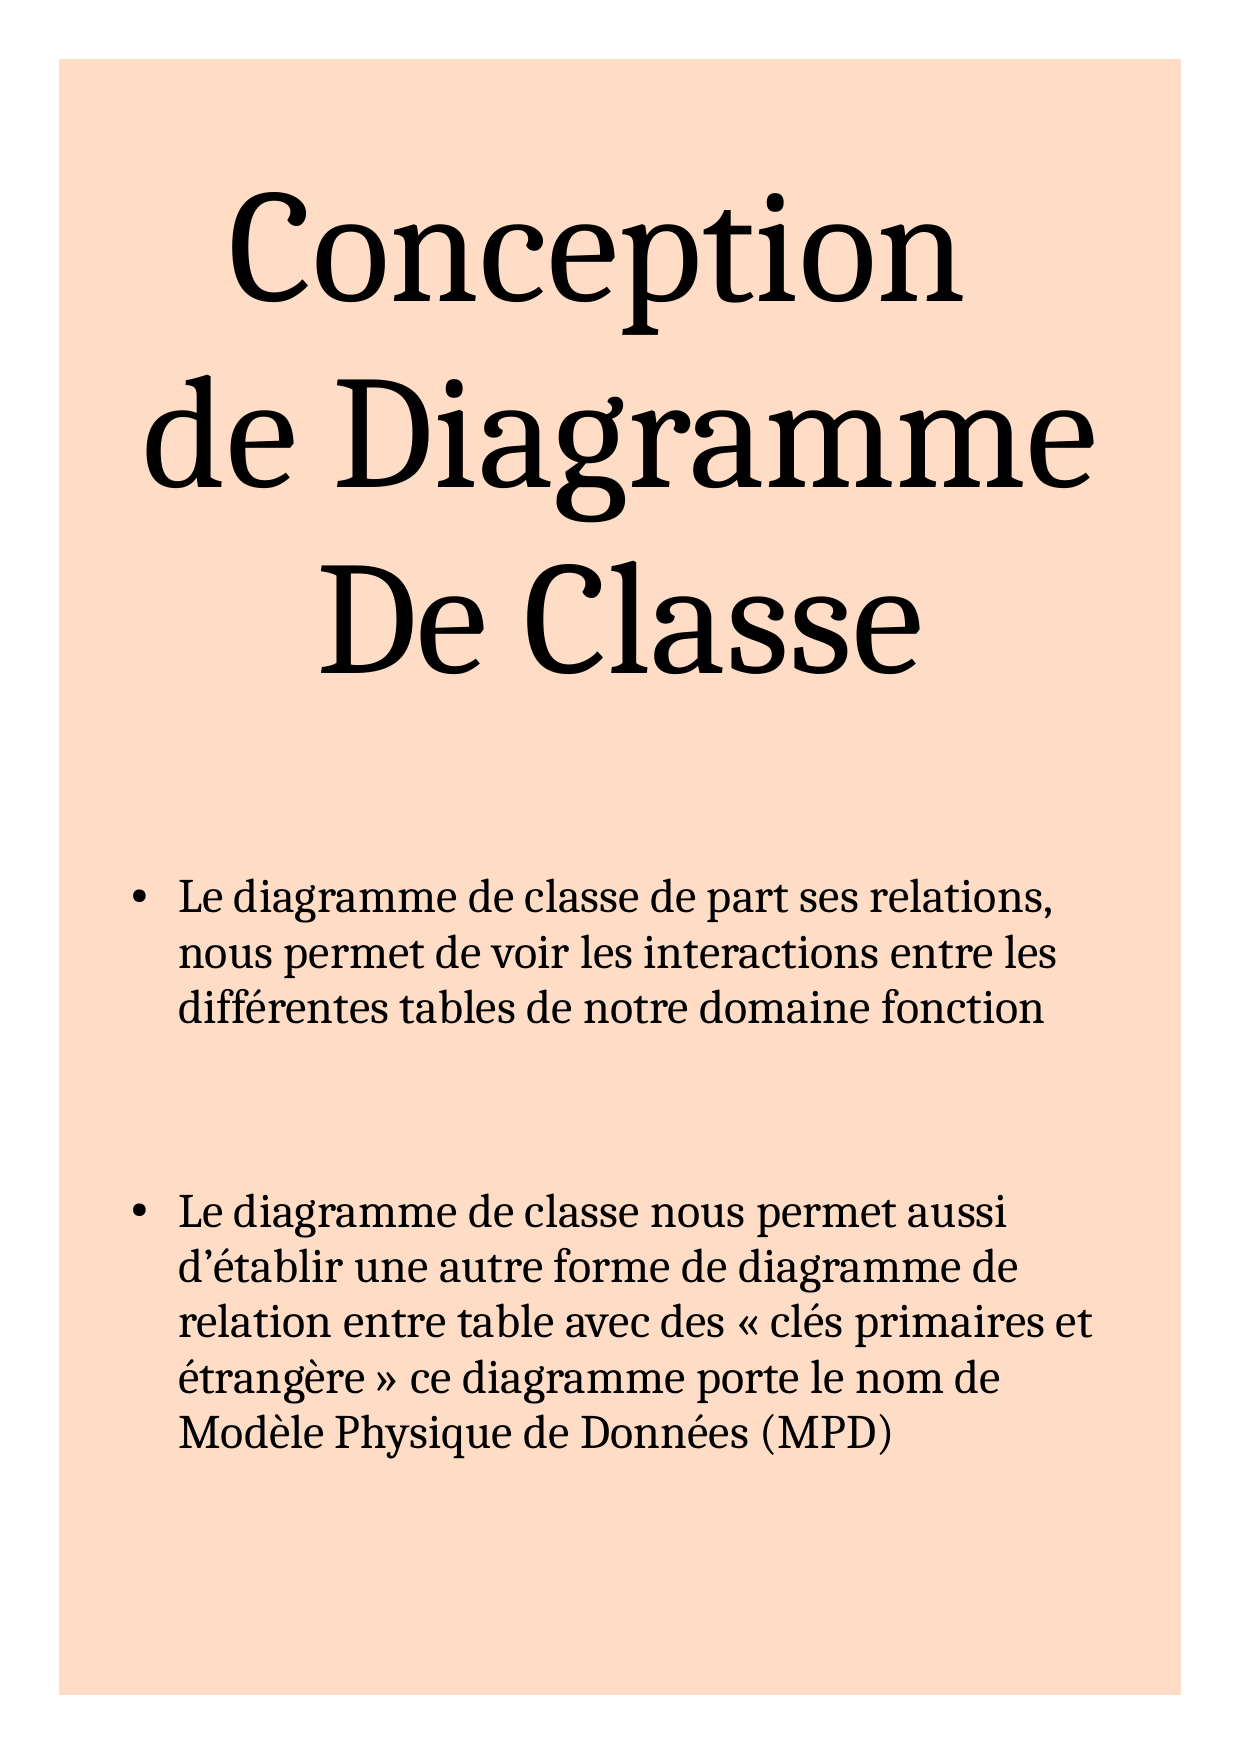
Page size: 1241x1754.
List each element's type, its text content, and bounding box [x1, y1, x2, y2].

title Conception de Diagramme De Classe [115, 151, 1125, 719]
list Le diagramme de classe de part ses relations, nous permet de voir les interactions entre les différentes tables de notre domaine fonction Le diagramme de classe nous permet aussi d’établir une autre forme de diagramme de relation entre table avec des « clés primaires et étrangère » ce diagramme porte le nom de Modèle Physique de Données (MPD) [115, 767, 1125, 1477]
